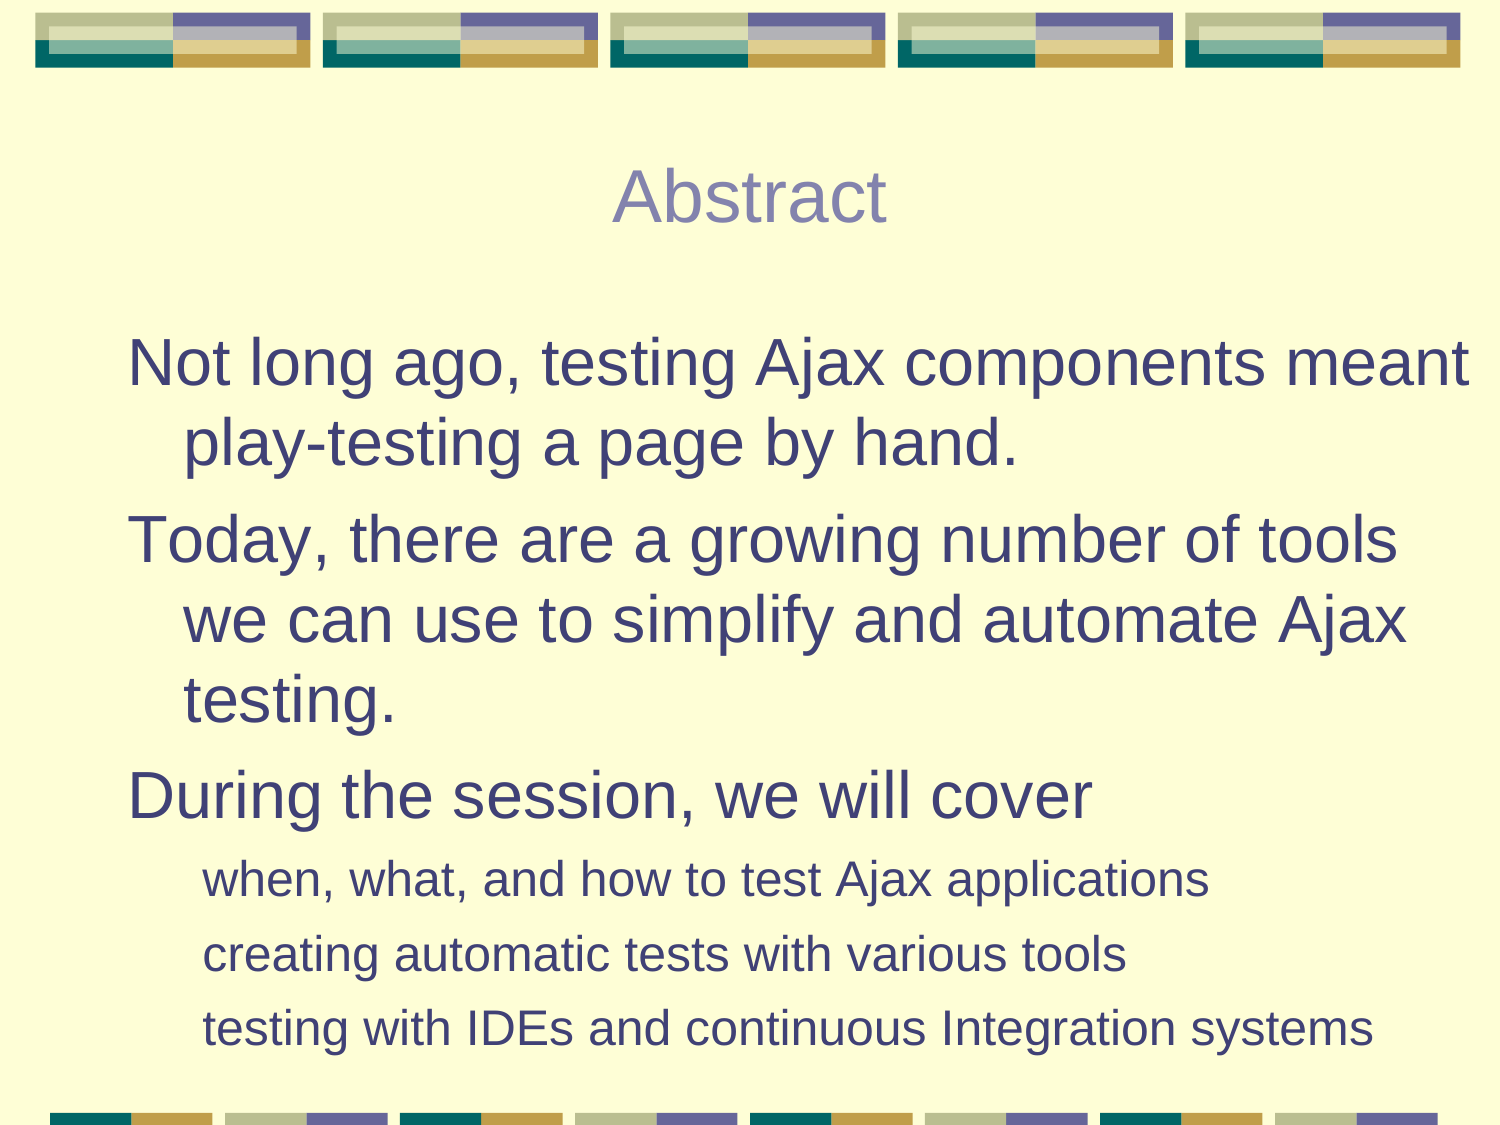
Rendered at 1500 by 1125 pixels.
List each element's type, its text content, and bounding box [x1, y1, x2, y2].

title Abstract [112, 99, 1388, 288]
list Not long ago, testing Ajax components meant play-testing a page by hand. Today, there are a growing number of tools we can use to simplify and automate Ajax testing. During the session, we will cover when, what, and how to test Ajax applications creating automatic tests with various tools testing with IDEs and continuous Integration systems [112, 312, 1488, 1059]
